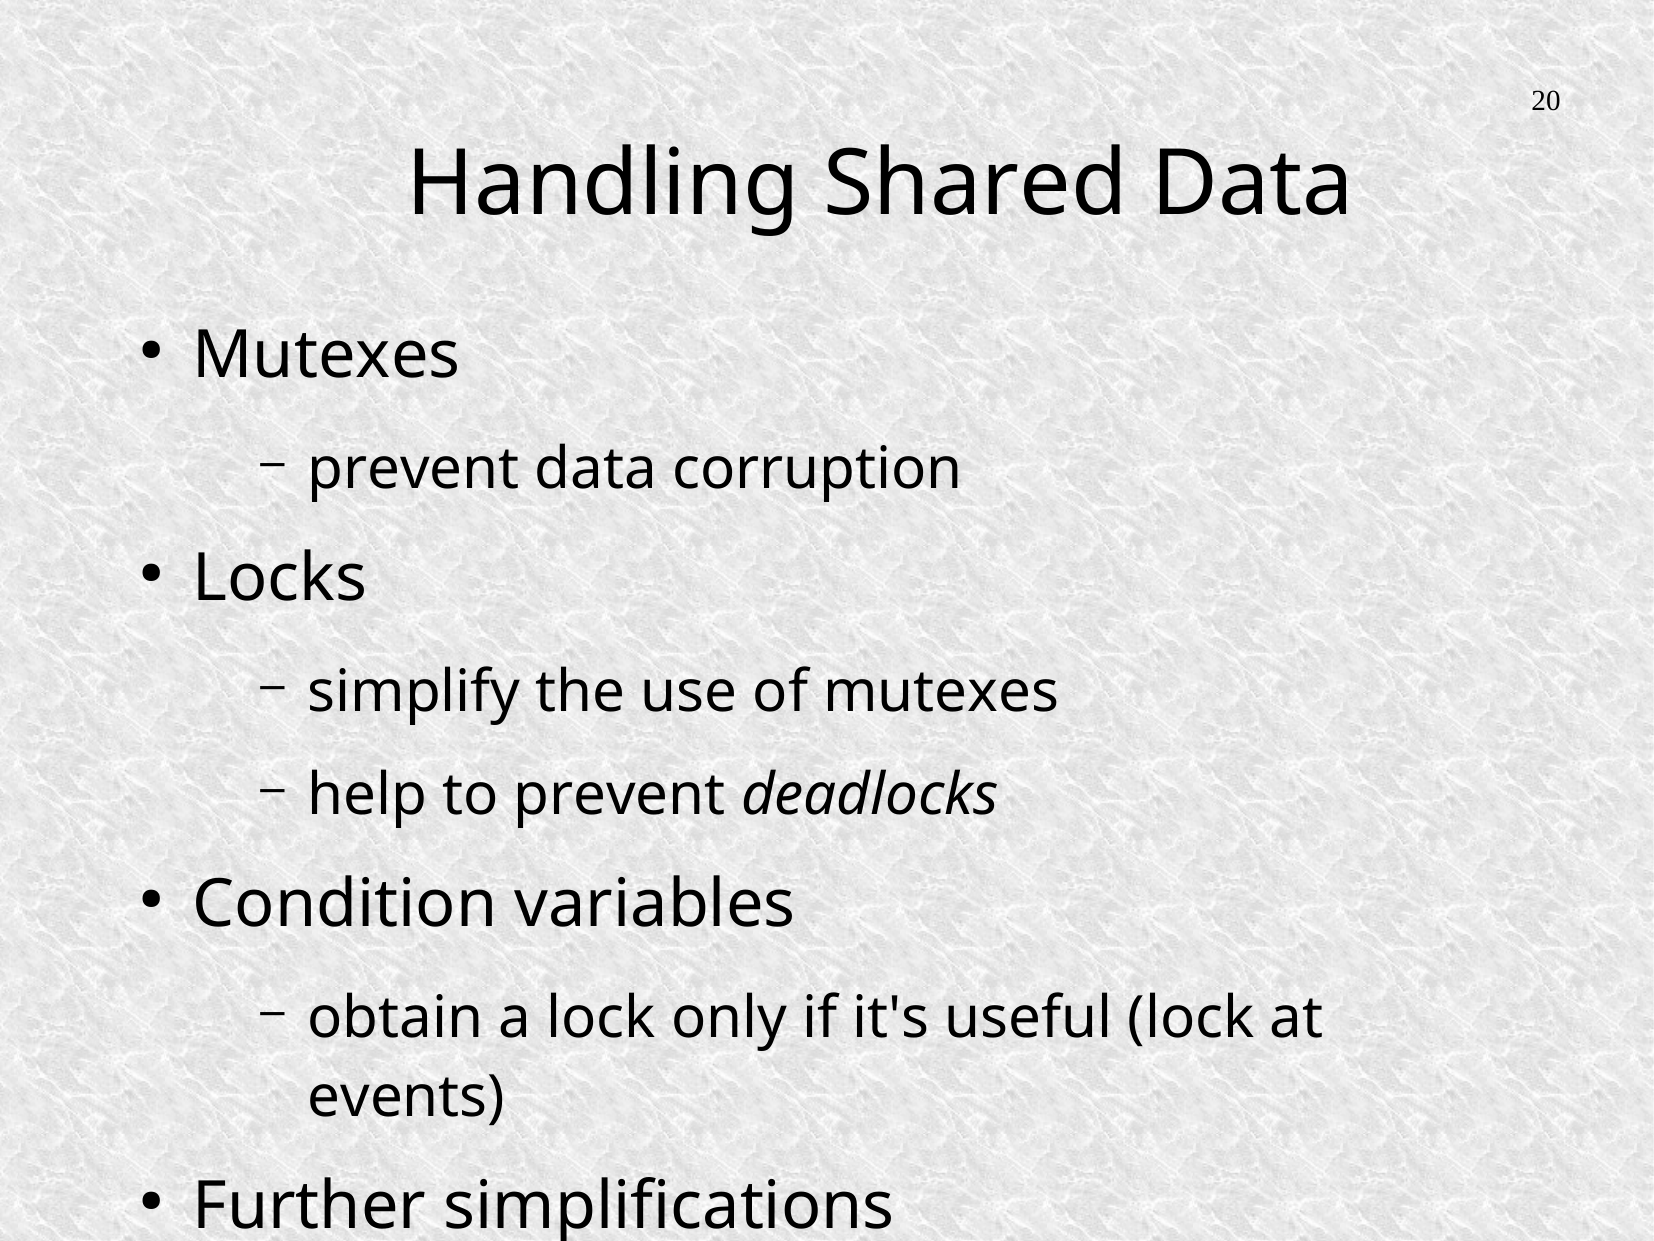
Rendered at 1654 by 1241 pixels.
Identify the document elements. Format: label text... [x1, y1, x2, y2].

title Handling Shared Data [123, 73, 1536, 284]
picture [0, 0, 1654, 1241]
list Mutexes prevent data corruption Locks simplify the use of mutexes help to prevent deadlocks Condition variables obtain a lock only if it's useful (lock at events) Further simplifications atomic actions [121, 305, 1534, 1236]
